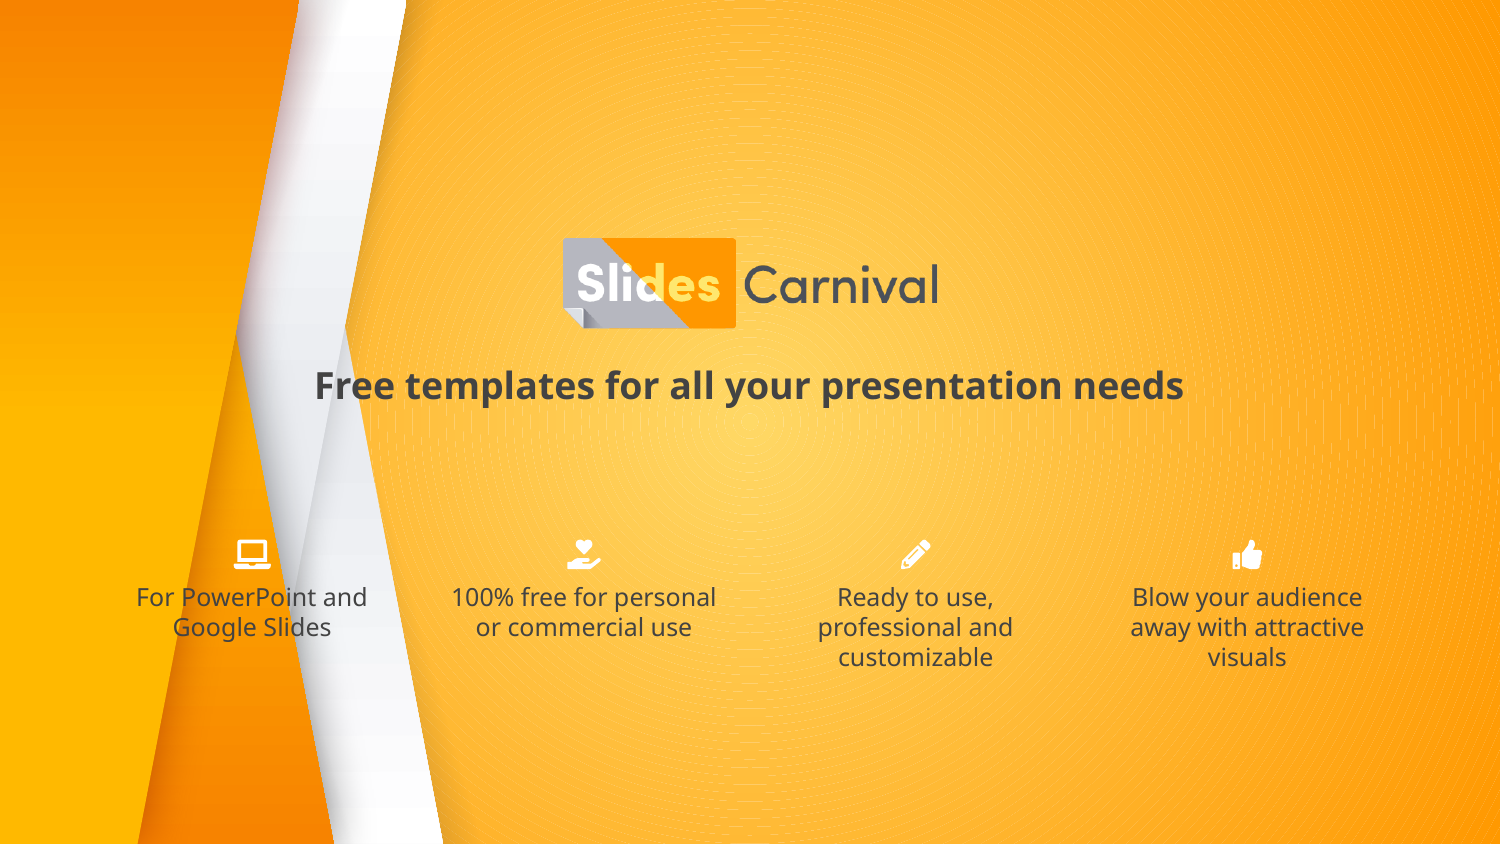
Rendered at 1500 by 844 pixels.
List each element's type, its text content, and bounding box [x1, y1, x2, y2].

text_box Ready to use, professional and customizable [776, 581, 1055, 686]
text_box For PowerPoint and Google Slides [113, 581, 392, 686]
text_box [575, 539, 593, 555]
text_box [567, 558, 601, 570]
text_box 100% free for personal or commercial use [445, 581, 724, 686]
text_box [237, 539, 268, 562]
text_box [1232, 539, 1263, 570]
text_box [233, 563, 271, 570]
picture [562, 237, 938, 329]
text_box Free templates for all your presentation needs [181, 362, 1319, 407]
text_box [901, 539, 931, 570]
text_box Blow your audience away with attractive visuals [1108, 581, 1387, 686]
